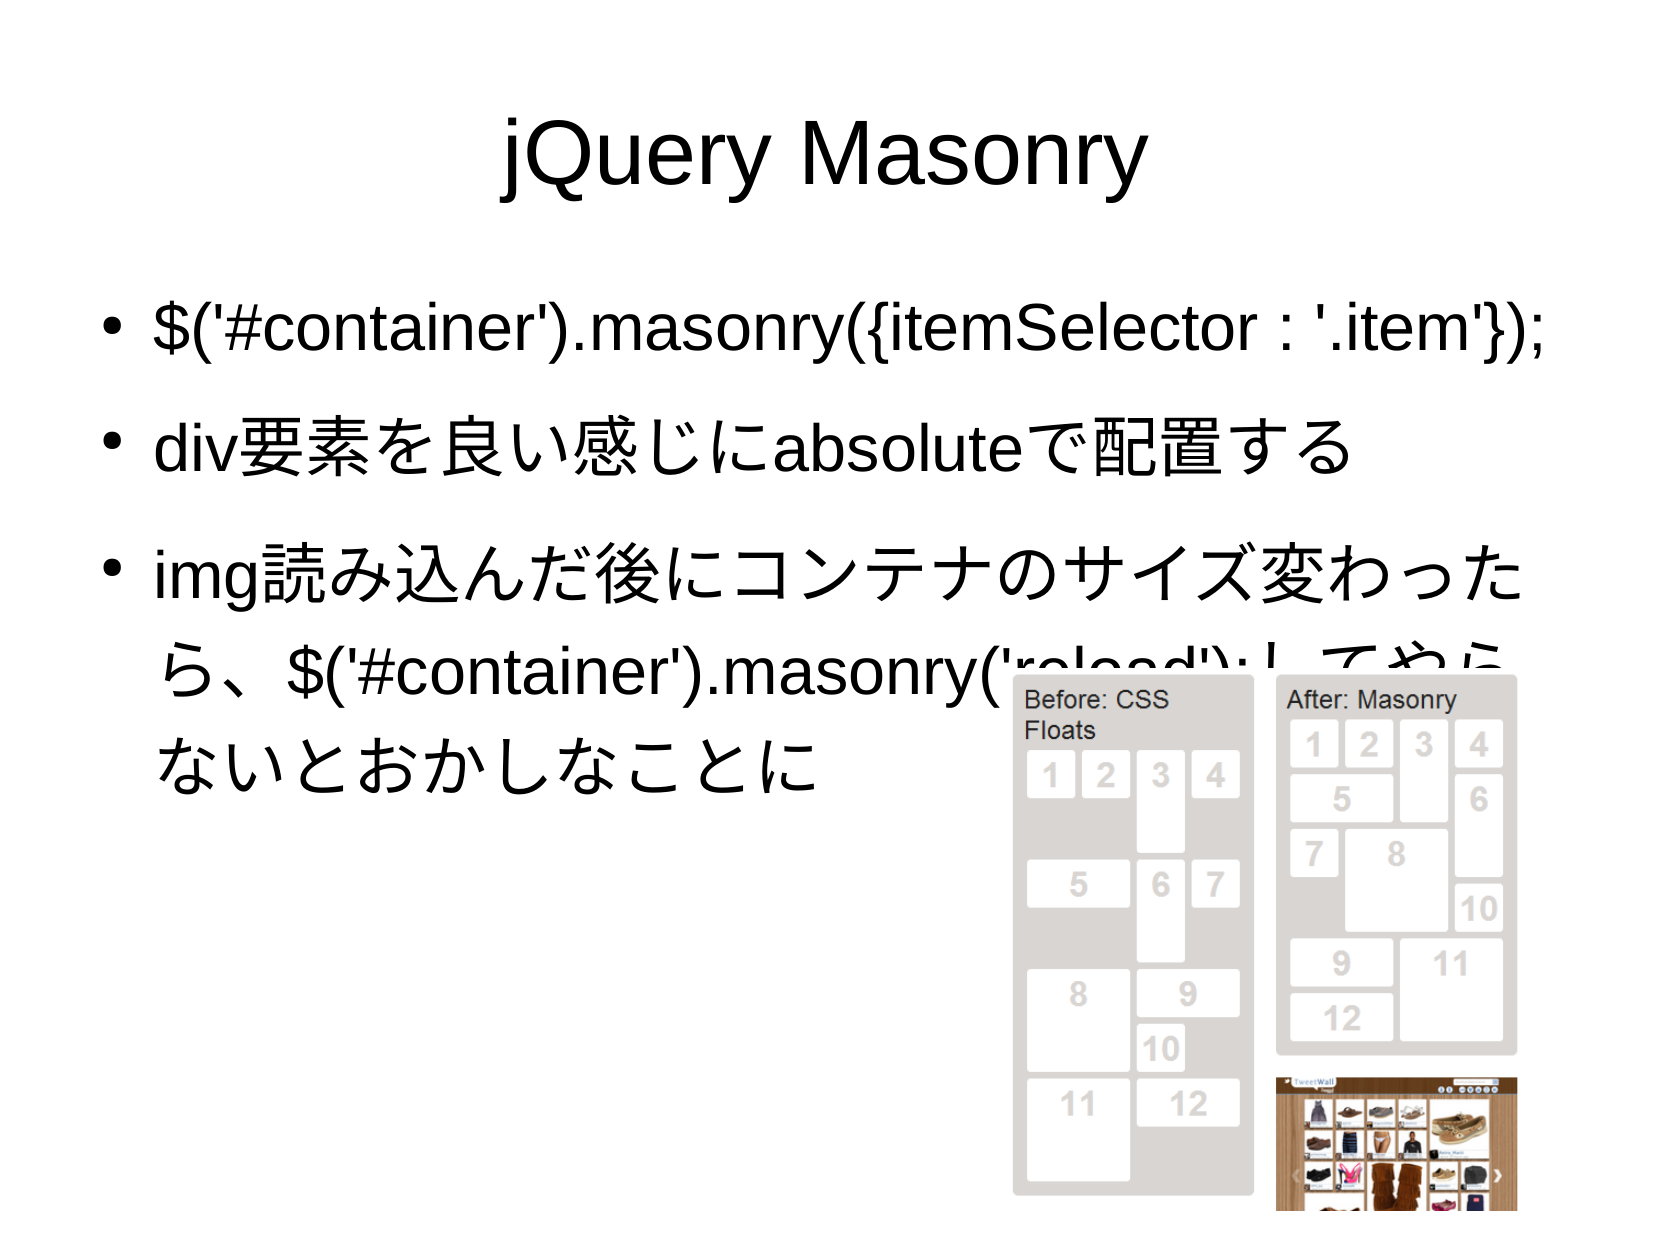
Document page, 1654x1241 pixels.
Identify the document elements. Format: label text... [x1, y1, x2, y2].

list $('#container').masonry({itemSelector : '.item'}); div要素を良い感じにabsoluteで配置する img読み込んだ後にコンテナのサイズ変わったら、$('#container').masonry('reload');してやらないとおかしなことに [82, 290, 1571, 1109]
picture [1003, 668, 1536, 1211]
title jQuery Masonry [82, 49, 1571, 257]
